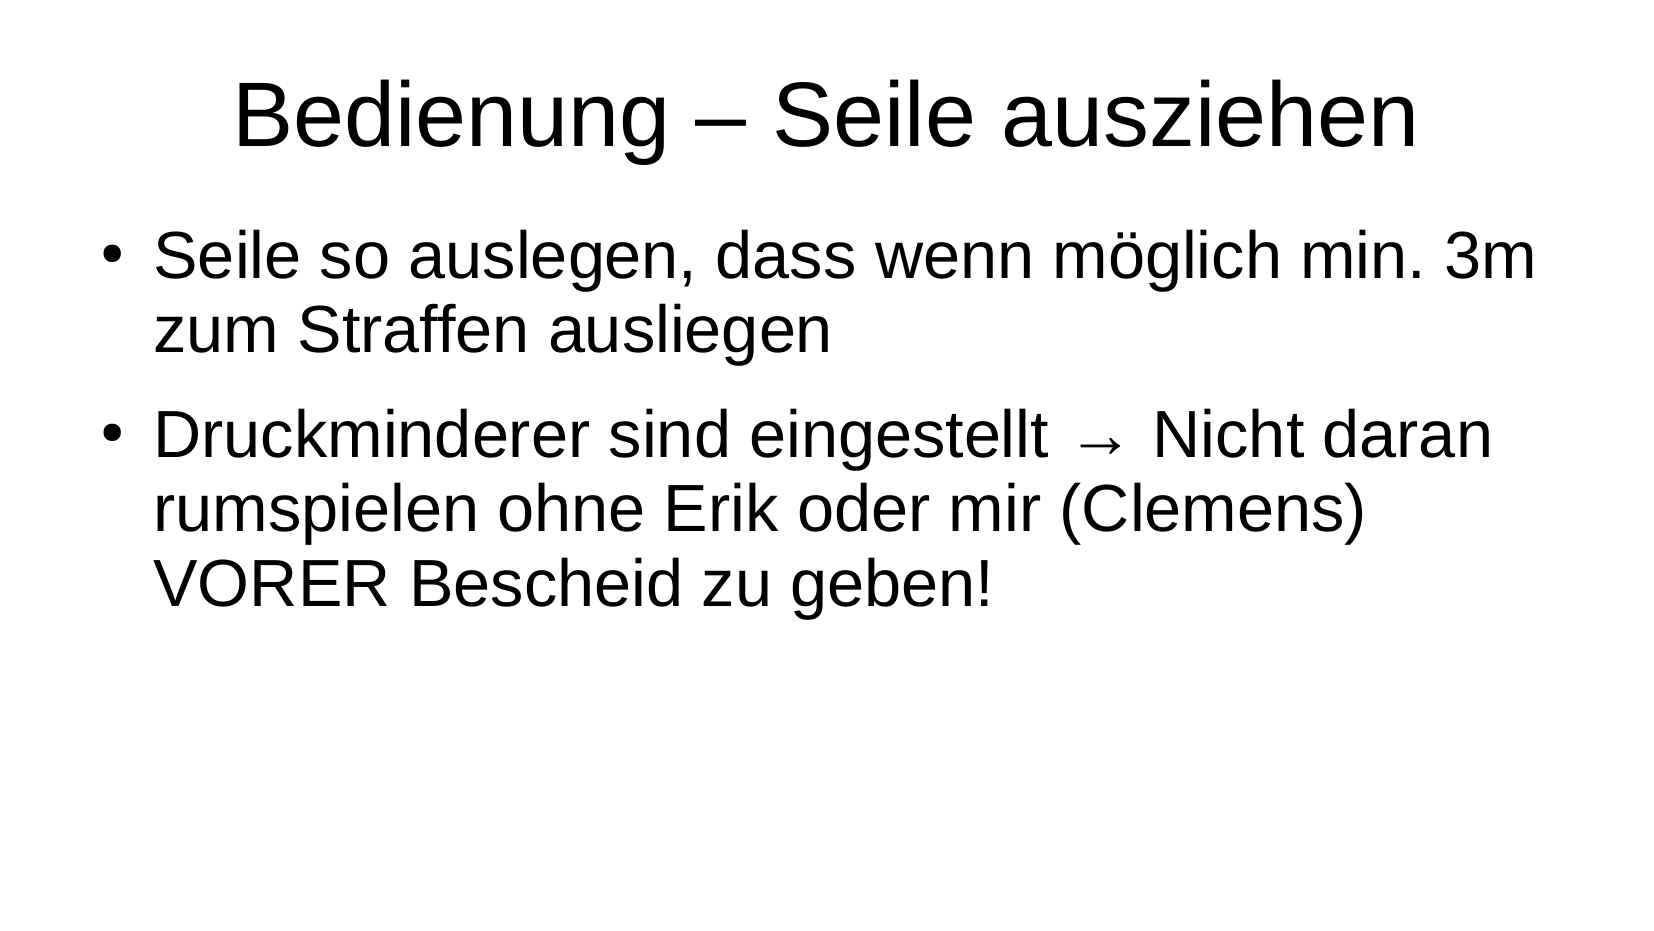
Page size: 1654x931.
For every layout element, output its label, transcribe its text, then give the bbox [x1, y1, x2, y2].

list Seile so auslegen, dass wenn möglich min. 3m zum Straffen ausliegen Druckminderer sind eingestellt → Nicht daran rumspielen ohne Erik oder mir (Clemens) VORER Bescheid zu geben! [82, 217, 1571, 758]
title Bedienung – Seile ausziehen [82, 37, 1571, 193]
